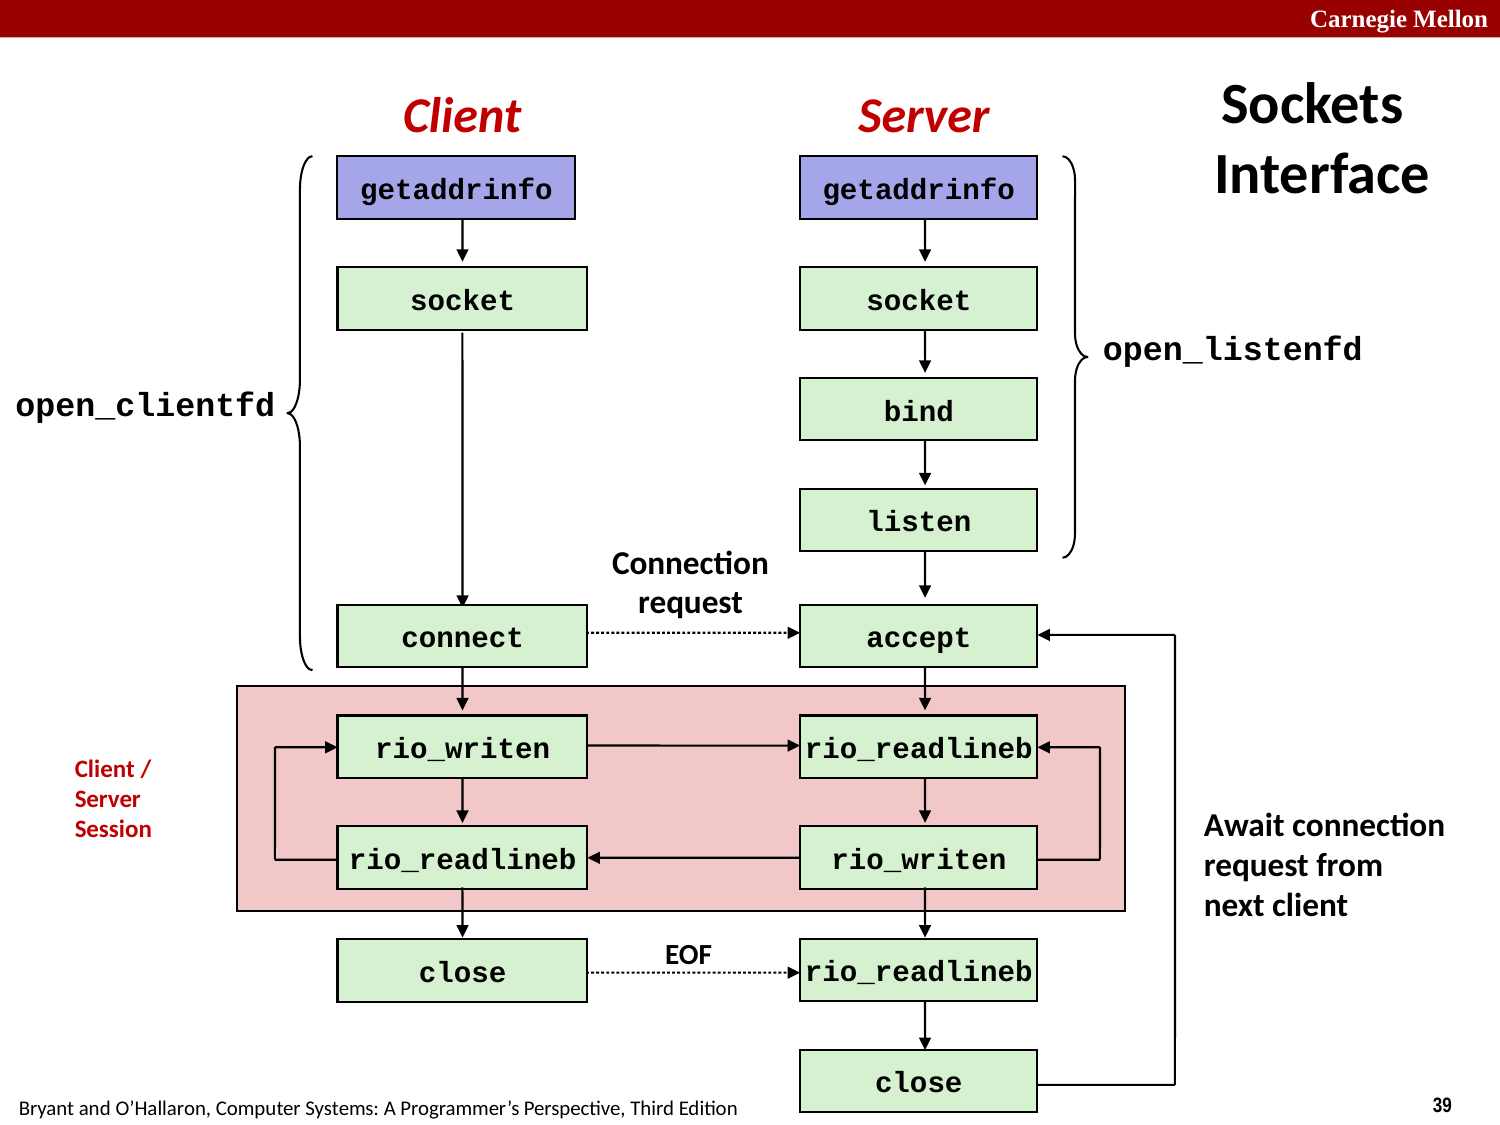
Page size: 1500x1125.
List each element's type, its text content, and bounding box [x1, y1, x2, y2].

text_box socket [337, 267, 588, 330]
text_box rio_writen [337, 715, 588, 778]
text_box open_clientfd [0, 375, 291, 430]
text_box rio_writen [799, 826, 1038, 889]
text_box listen [799, 488, 1038, 552]
text_box rio_readlineb [799, 715, 1038, 778]
text_box Server [843, 74, 1005, 150]
text_box rio_readlineb [337, 826, 588, 889]
text_box close [337, 939, 588, 1002]
text_box Await connection request from next client [1189, 796, 1461, 931]
text_box Client / Server Session [59, 745, 213, 850]
text_box bind [799, 378, 1038, 441]
text_box EOF [650, 927, 728, 978]
text_box Client [388, 74, 537, 150]
text_box close [799, 1049, 1038, 1113]
text_box connect [337, 604, 588, 668]
text_box open_listenfd [1088, 319, 1378, 375]
text_box socket [799, 267, 1038, 330]
text_box [276, 747, 1098, 858]
text_box getaddrinfo [337, 156, 575, 219]
text_box getaddrinfo [799, 156, 1038, 219]
text_box Connection request [597, 533, 785, 629]
title Sockets Interface [1137, 37, 1488, 234]
text_box accept [799, 604, 1038, 668]
text_box [237, 685, 1125, 911]
text_box [464, 859, 923, 911]
text_box rio_readlineb [799, 938, 1038, 1002]
